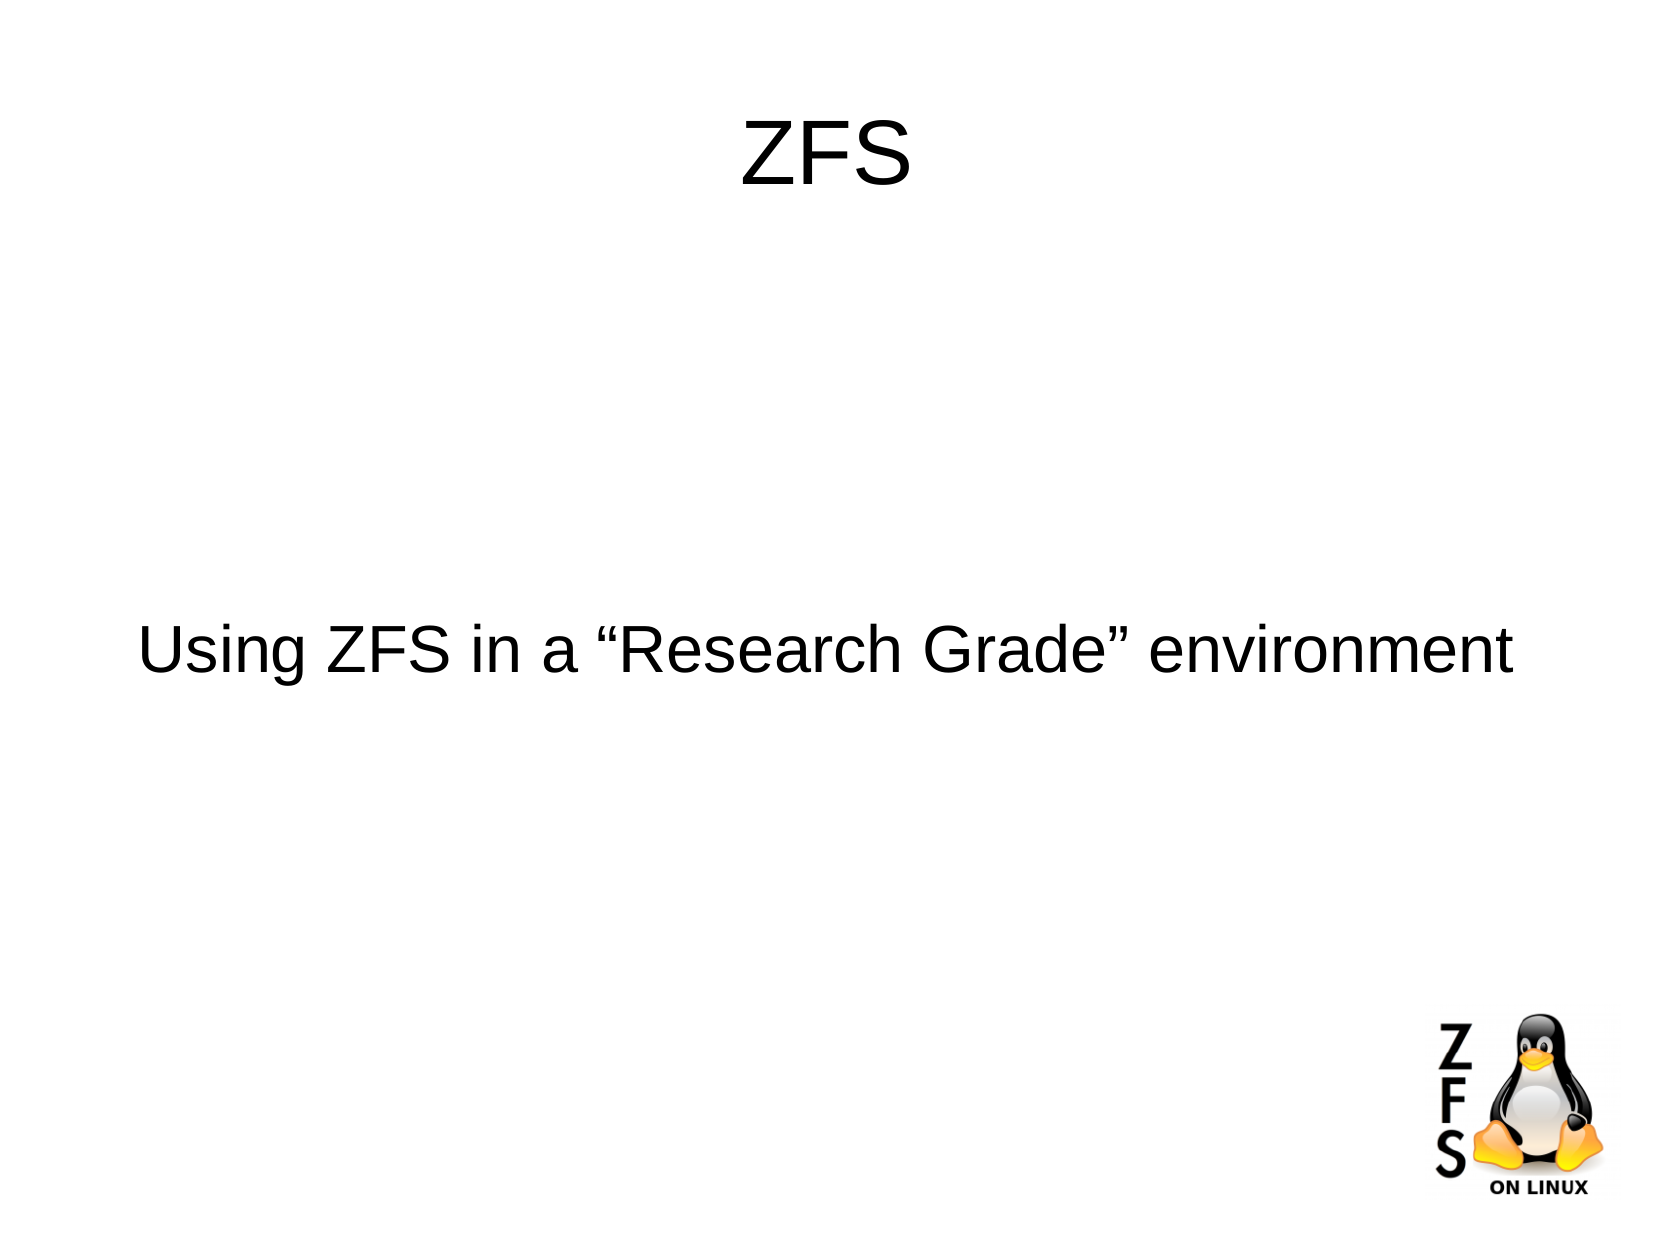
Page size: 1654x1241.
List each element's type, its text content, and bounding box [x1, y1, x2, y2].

picture [1425, 1004, 1621, 1201]
title ZFS [82, 49, 1571, 257]
subtitle Using ZFS in a “Research Grade” environment [82, 290, 1571, 1010]
